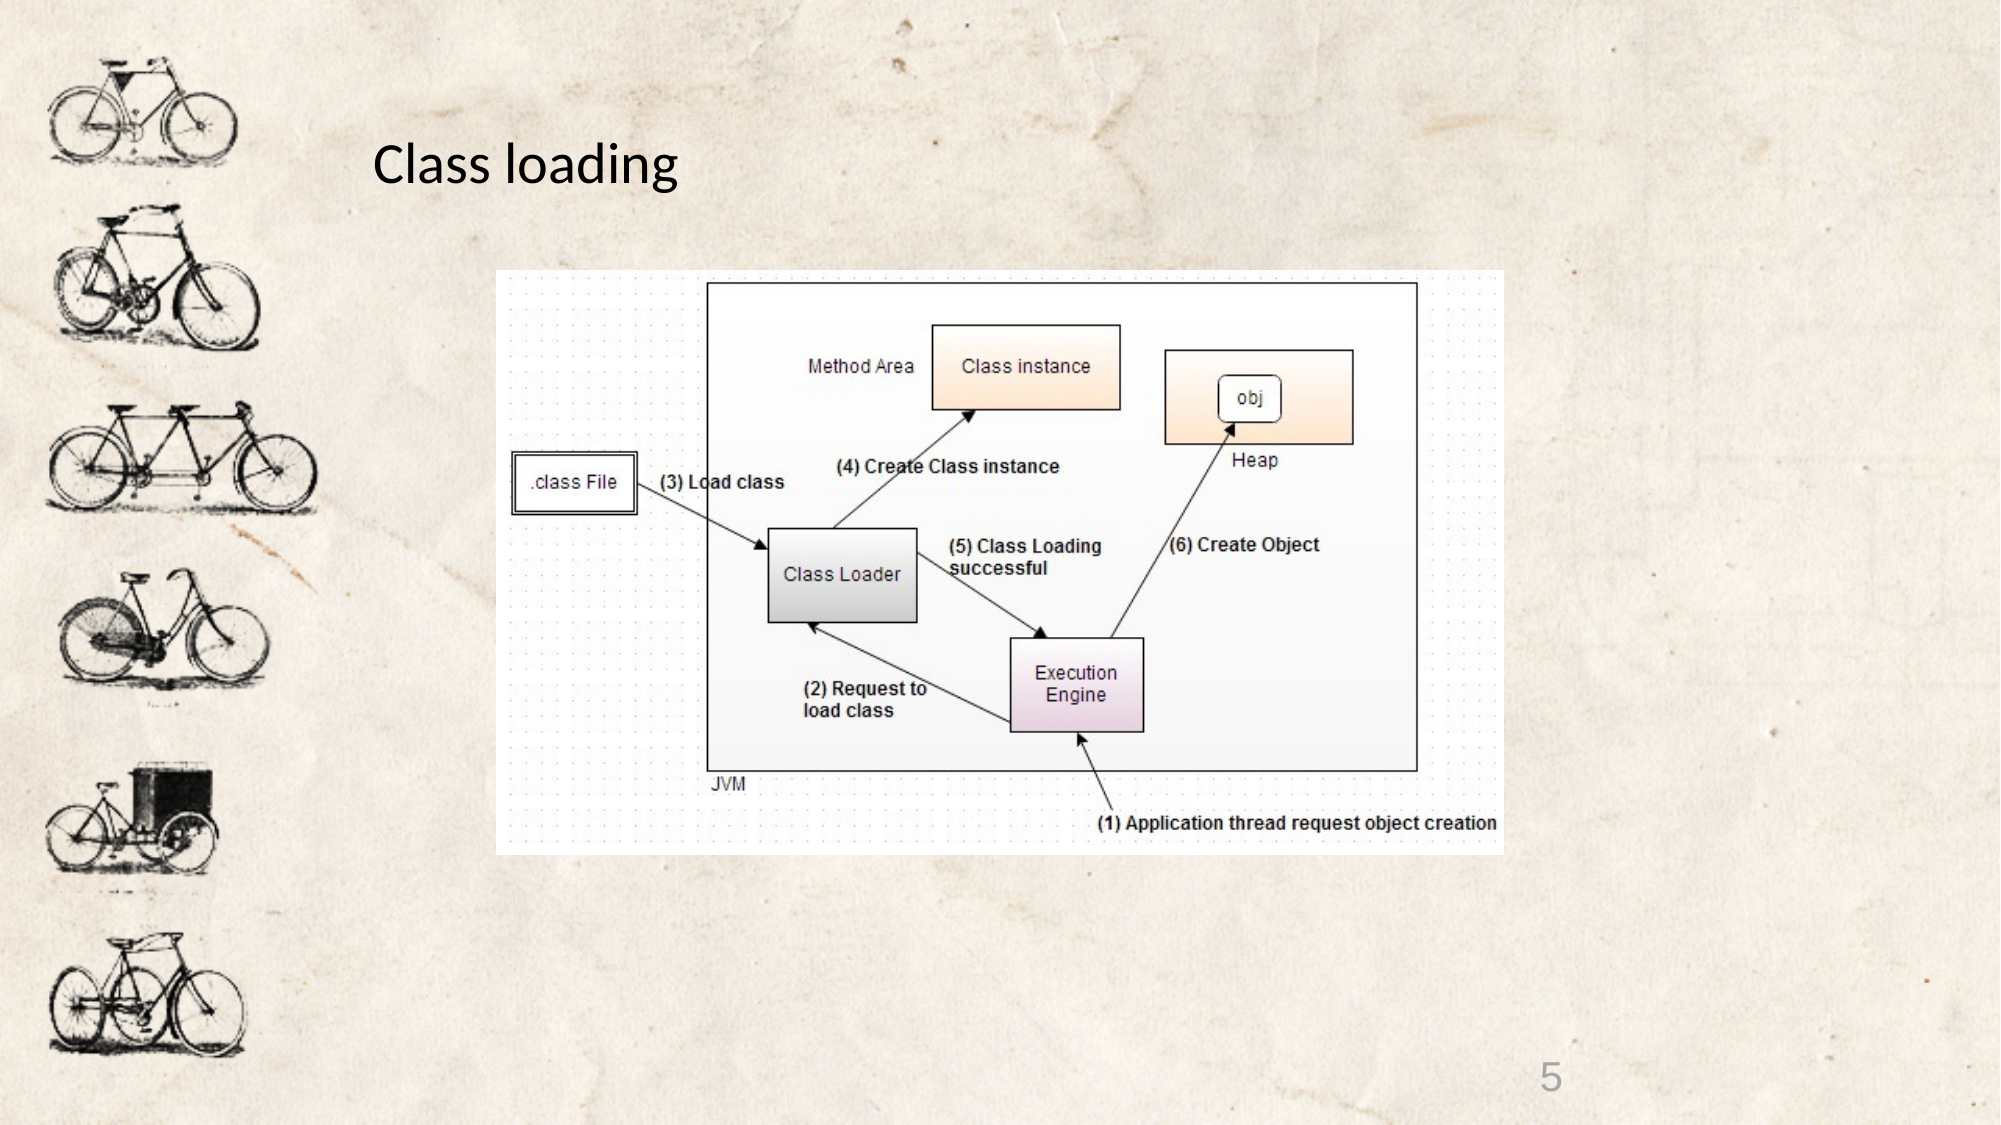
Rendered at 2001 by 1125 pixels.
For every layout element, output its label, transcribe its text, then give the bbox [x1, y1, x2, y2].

list Class loading [358, 126, 1944, 1037]
text_box 5 [1524, 1042, 1975, 1103]
picture [496, 270, 1504, 855]
